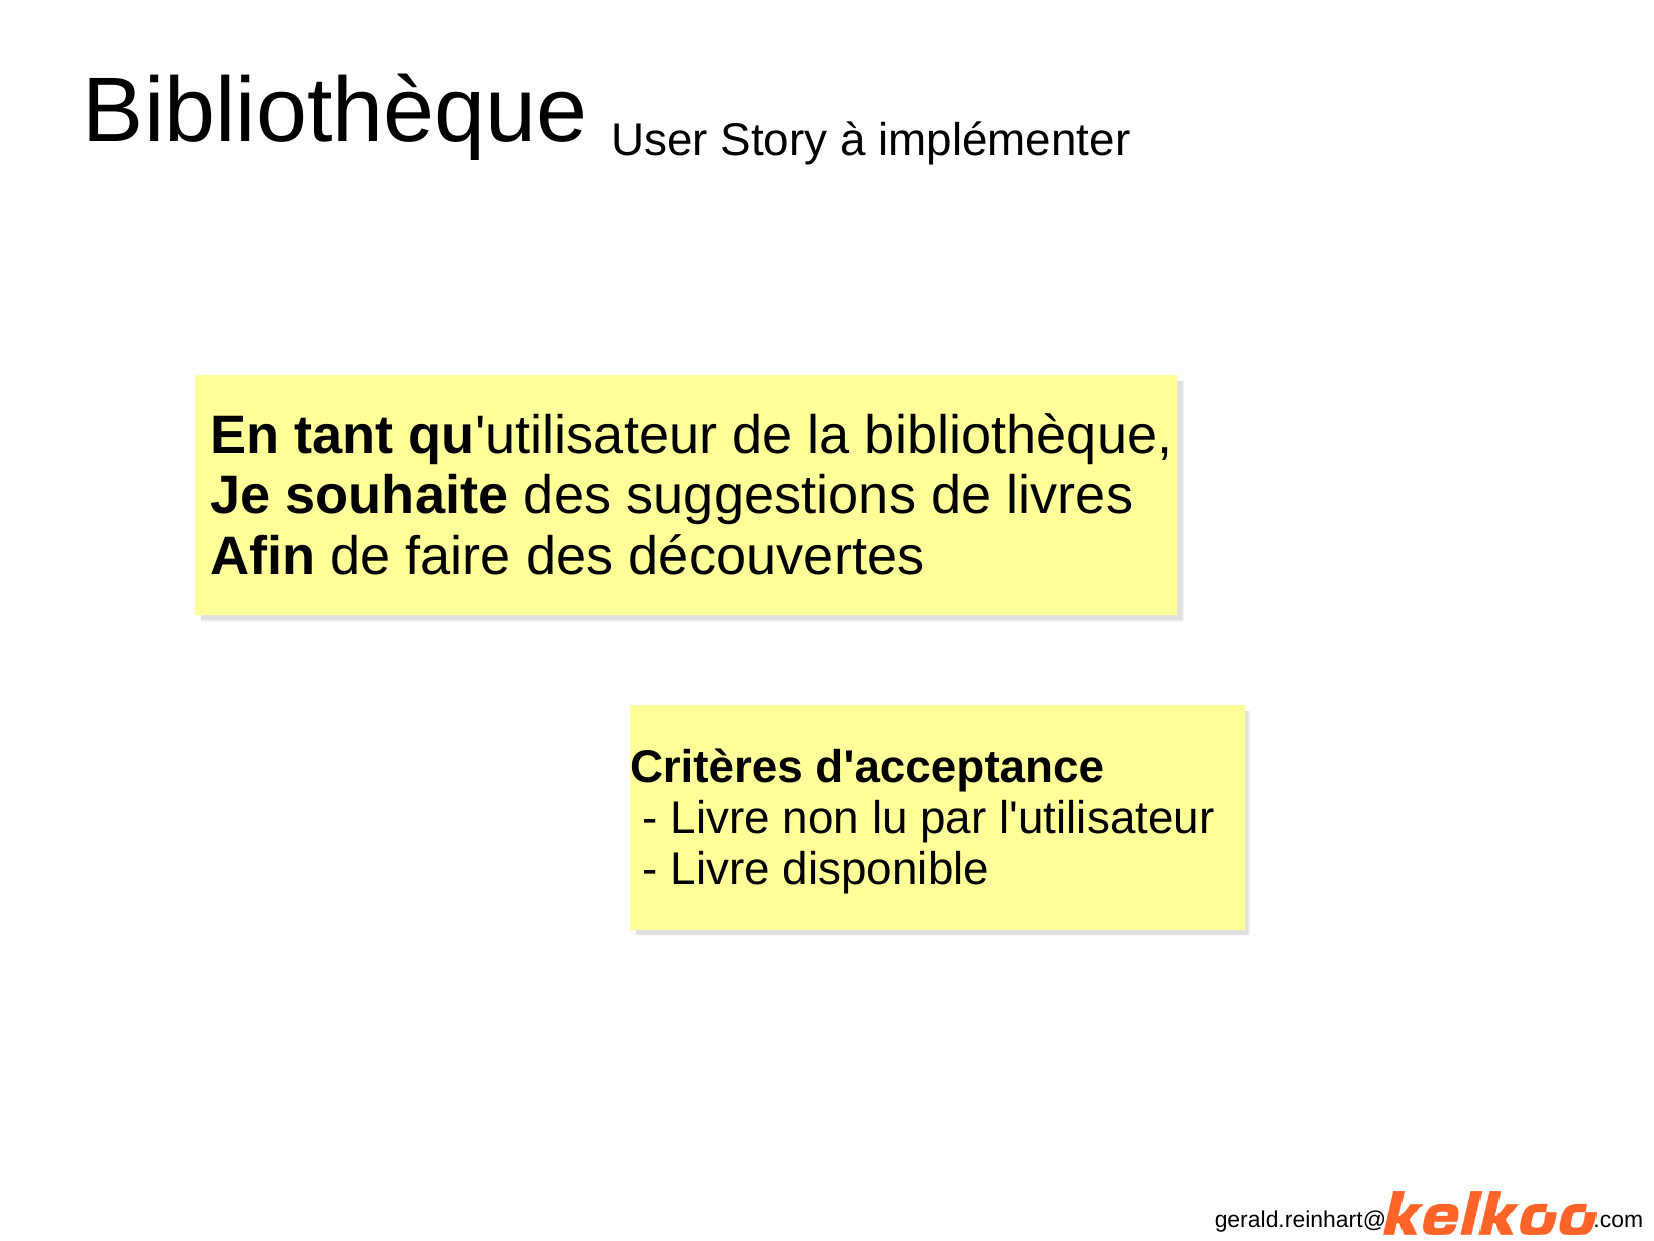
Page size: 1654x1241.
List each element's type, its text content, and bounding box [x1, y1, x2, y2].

subtitle En tant qu'utilisateur de la bibliothèque, Je souhaite des suggestions de livres Afin de faire des découvertes [195, 375, 1178, 616]
picture [1383, 1191, 1597, 1199]
text_box Critères d'acceptance - Livre non lu par l'utilisateur - Livre disponible [630, 705, 1246, 931]
title Bibliothèque [82, 5, 1571, 213]
text_box gerald.reinhart@ .com [1193, 1199, 1654, 1241]
text_box User Story à implémenter [596, 106, 1146, 173]
